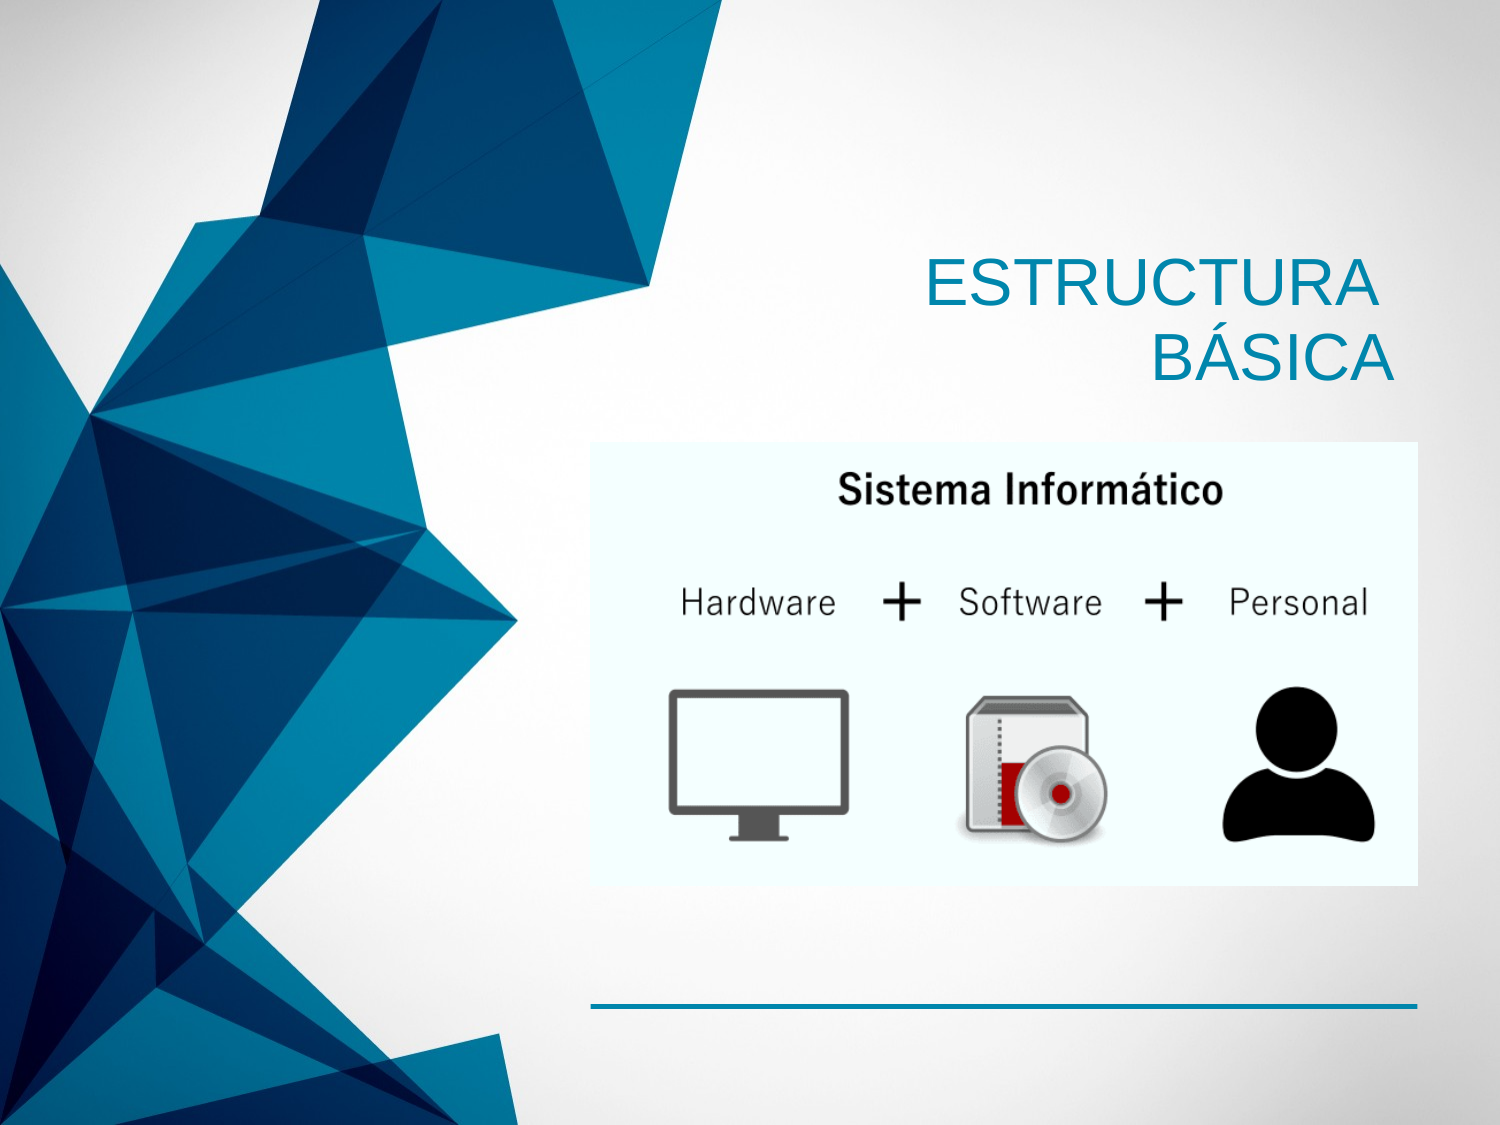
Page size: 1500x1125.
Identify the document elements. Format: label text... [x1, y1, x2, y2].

title ESTRUCTURA BÁSICA [679, 225, 1396, 414]
picture [0, 0, 1500, 1125]
